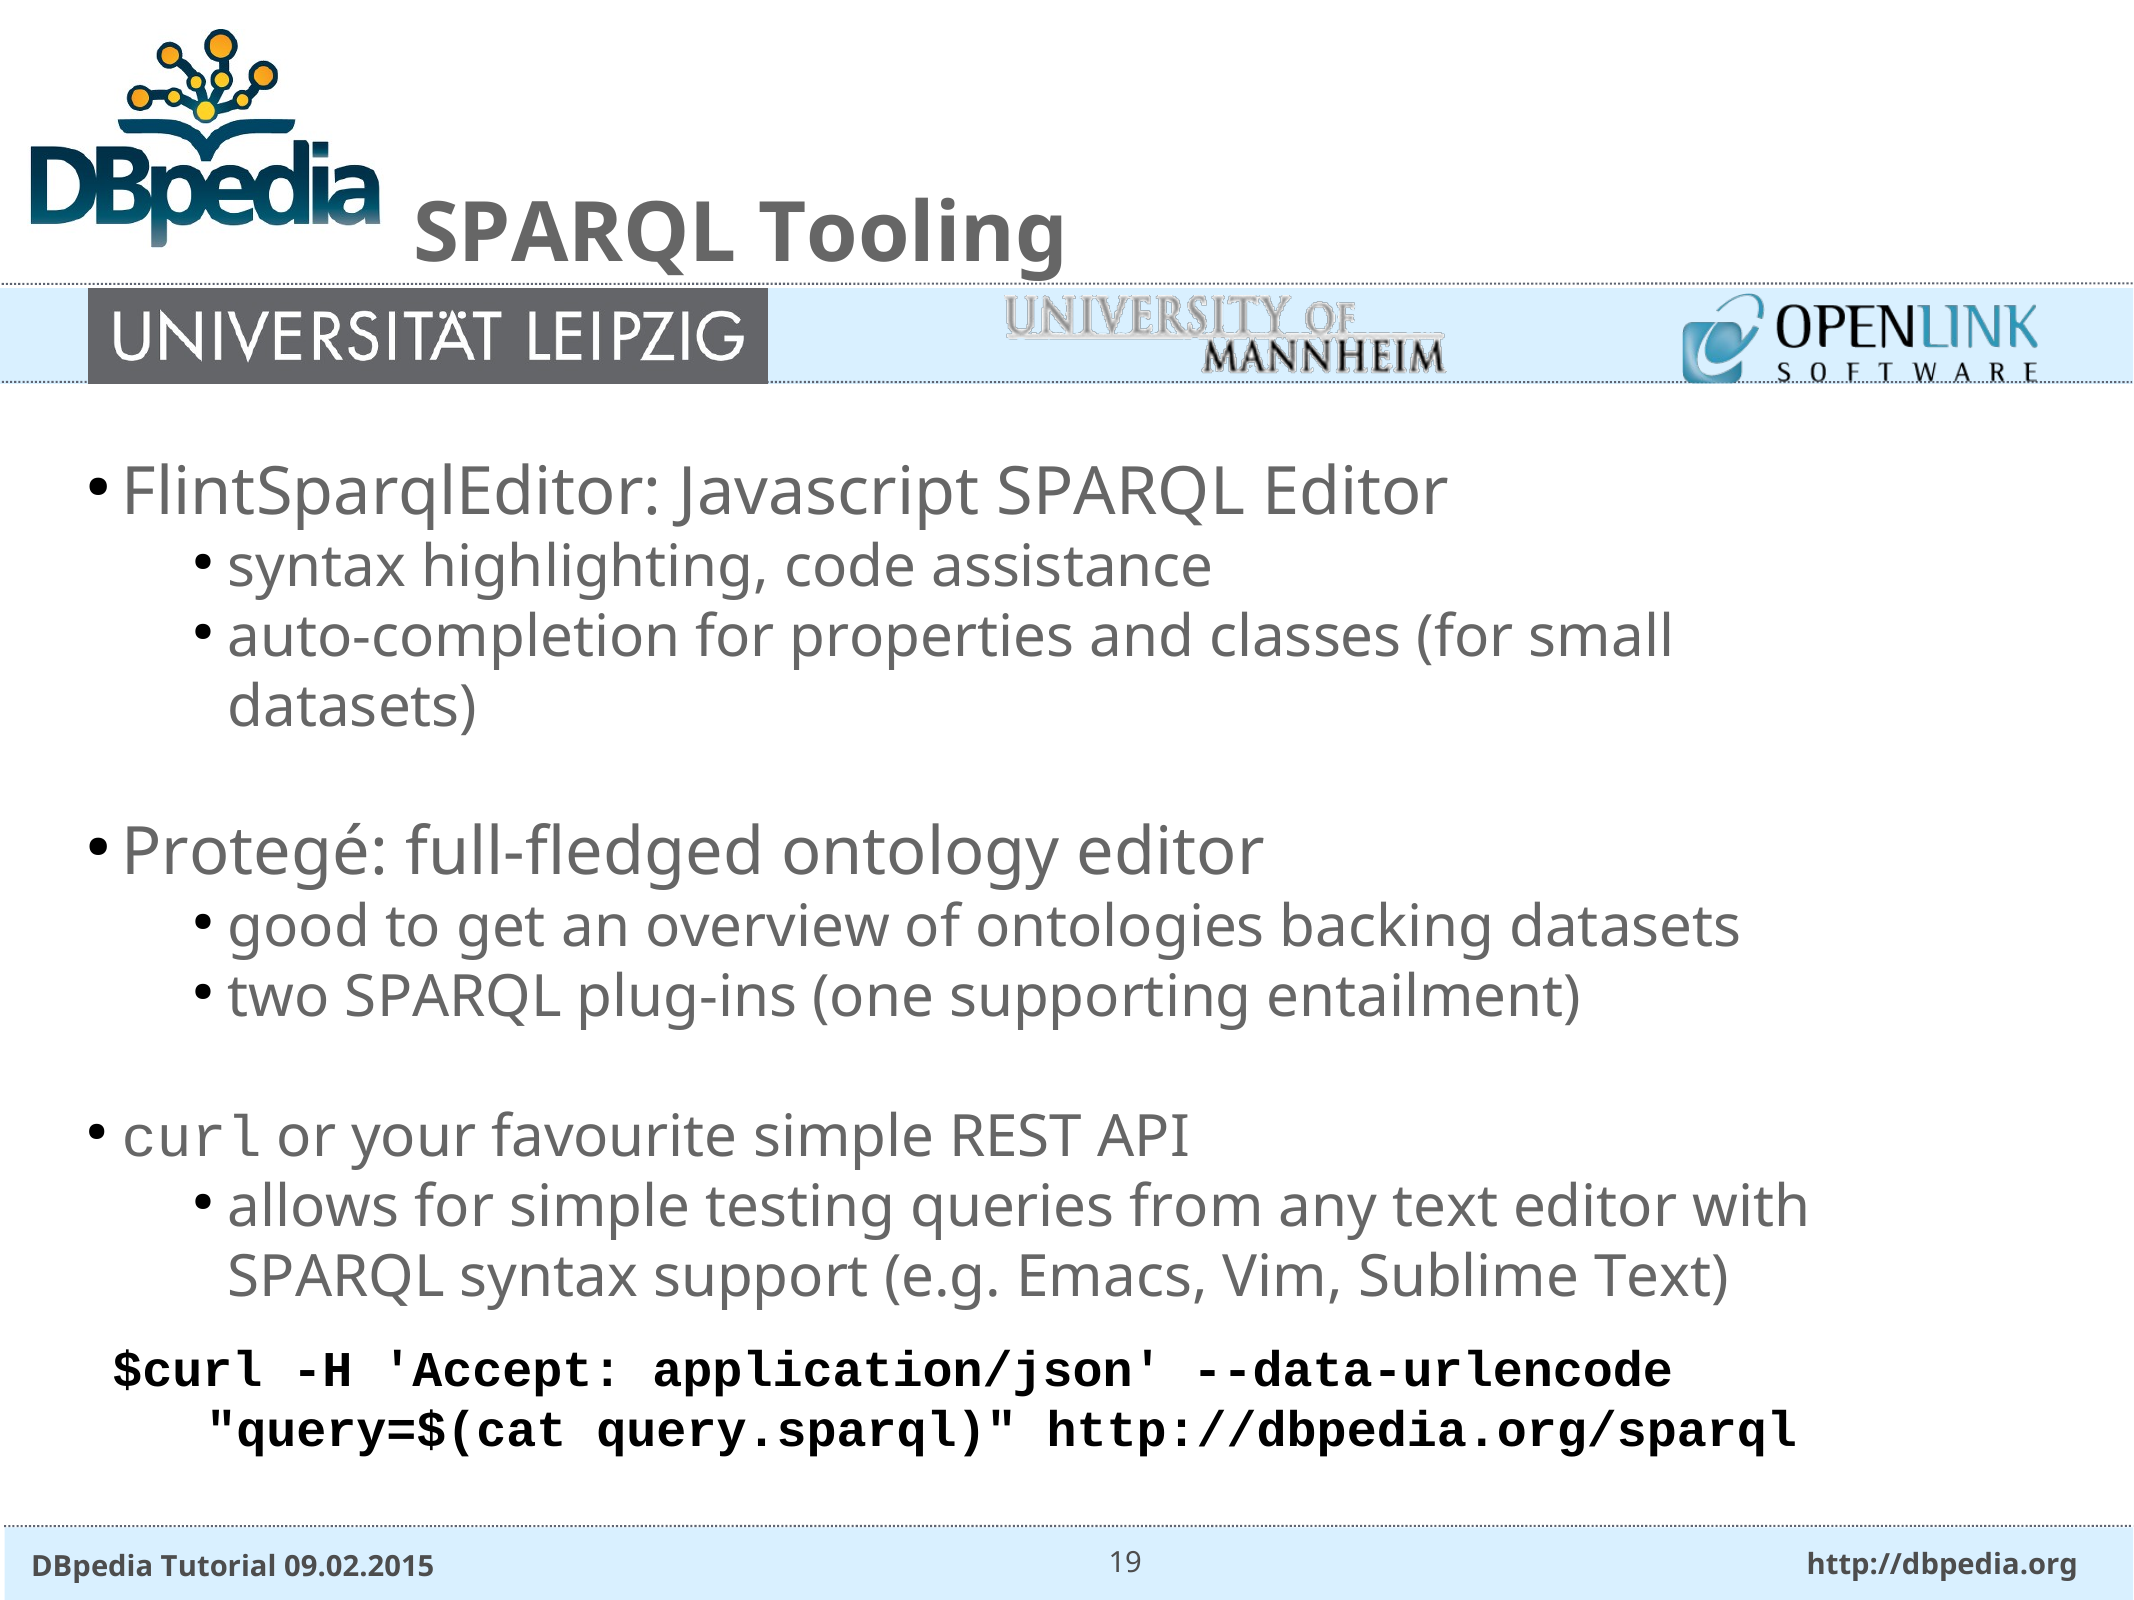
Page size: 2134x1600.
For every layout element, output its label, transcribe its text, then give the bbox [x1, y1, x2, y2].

picture [27, 29, 384, 250]
title SPARQL Tooling [413, 93, 2097, 278]
picture [1682, 293, 2038, 384]
picture [1003, 295, 1447, 377]
text_box FlintSparqlEditor: Javascript SPARQL Editor syntax highlighting, code assistance auto-completion for properties and classes (for small datasets) Protegé: full-fledged ontology editor good to get an overview of ontologies backing datasets two SPARQL plug-ins (one supporting entailment) curl or your favourite simple REST API allows for simple testing queries from any text editor with SPARQL syntax support (e.g. Emacs, Vim, Sublime Text) $curl -H 'Accept: application/json' --data-urlencode "query=$(cat query.sparql)" http://dbpedia.org/sparql [71, 440, 1937, 1525]
picture [88, 288, 768, 384]
